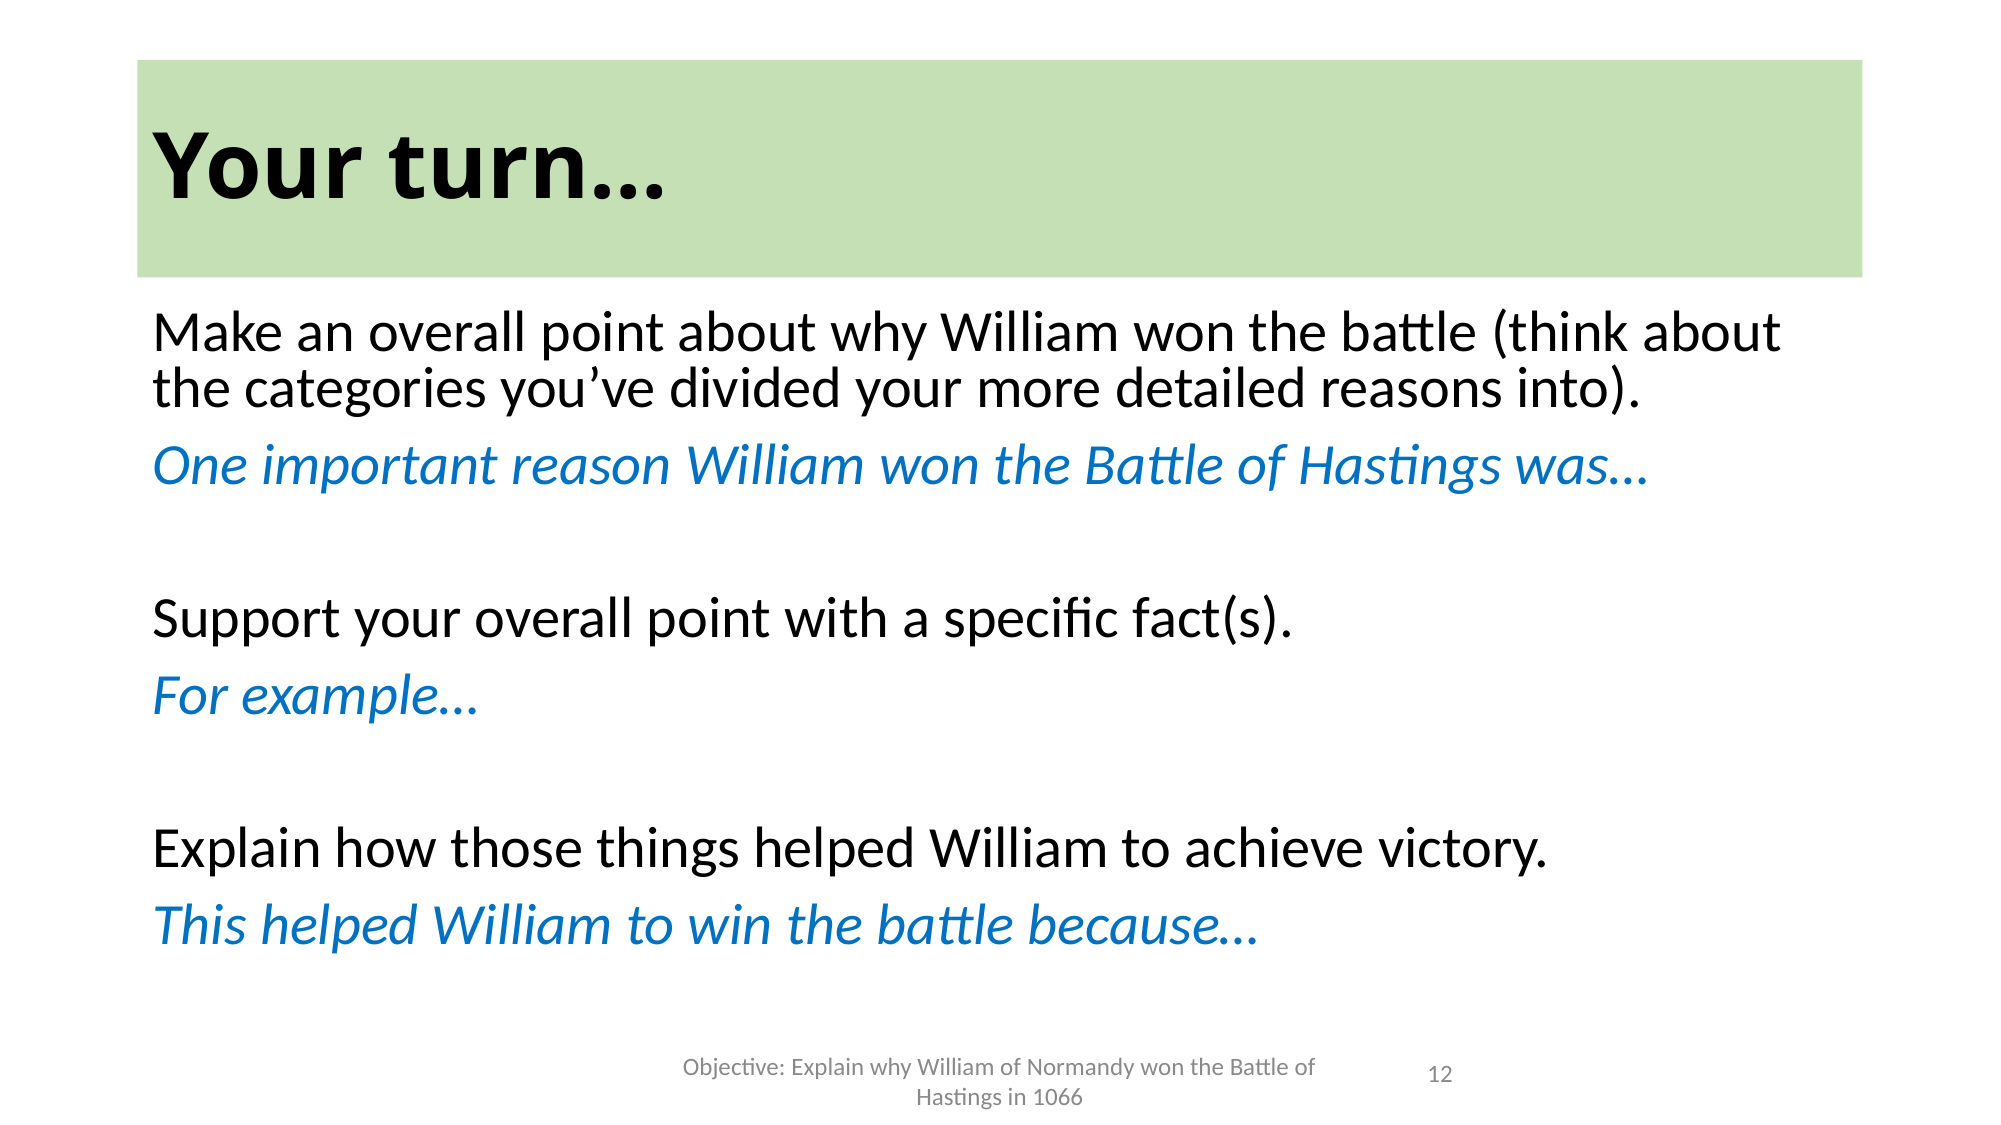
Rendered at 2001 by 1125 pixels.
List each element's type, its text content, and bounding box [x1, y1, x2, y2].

text_box 12 [1412, 1042, 1863, 1103]
list Make an overall point about why William won the battle (think about the categories you’ve divided your more detailed reasons into). One important reason William won the Battle of Hastings was… Support your overall point with a specific fact(s). For example… Explain how those things helped William to achieve victory. This helped William to win the battle because… [137, 299, 1863, 1014]
title Your turn… [137, 59, 1863, 278]
text_box Objective: Explain why William of Normandy won the Battle of Hastings in 1066 [662, 1042, 1338, 1103]
